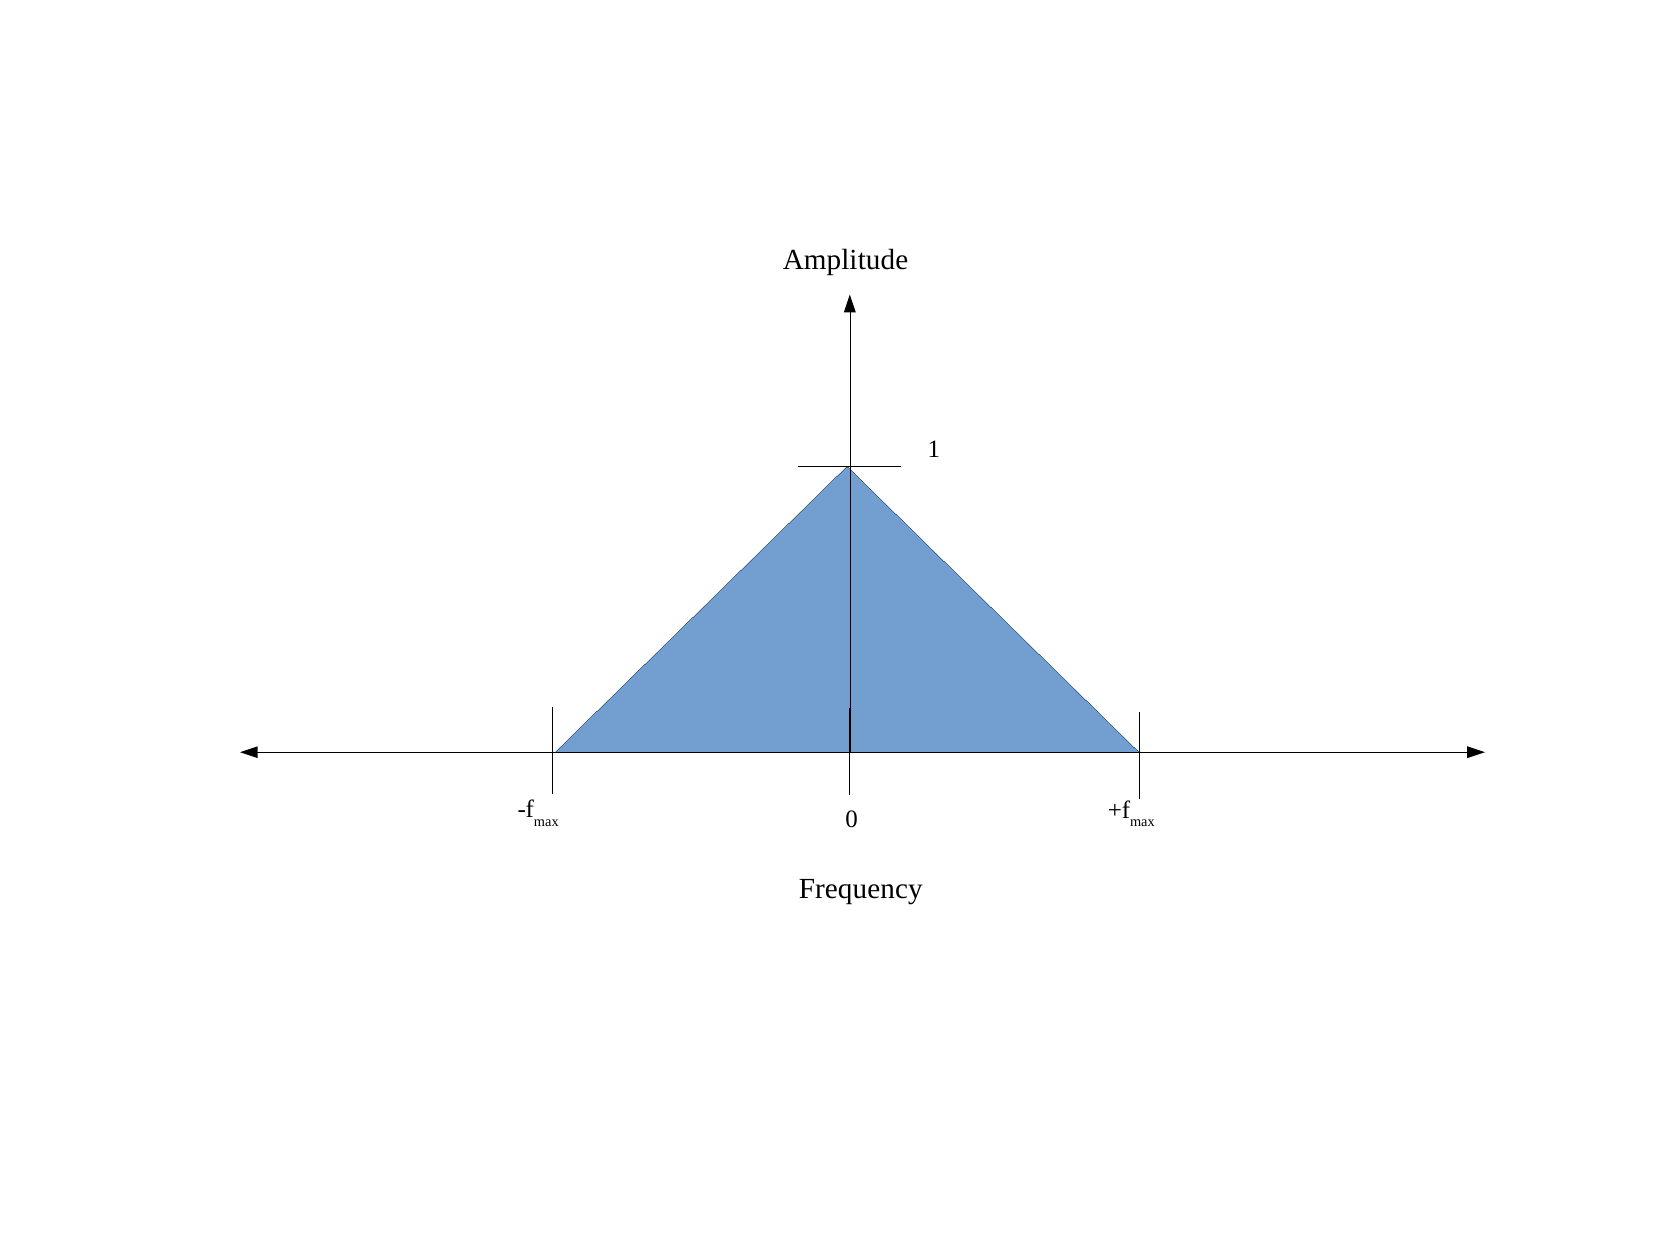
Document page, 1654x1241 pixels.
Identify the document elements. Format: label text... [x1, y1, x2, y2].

text_box -fmax [502, 788, 635, 892]
text_box 0 [830, 798, 873, 841]
text_box 1 [912, 428, 987, 532]
text_box +fmax [1093, 788, 1226, 892]
text_box Amplitude [768, 235, 926, 296]
text_box [851, 469, 1139, 752]
text_box Frequency [784, 865, 938, 916]
text_box [555, 467, 850, 752]
